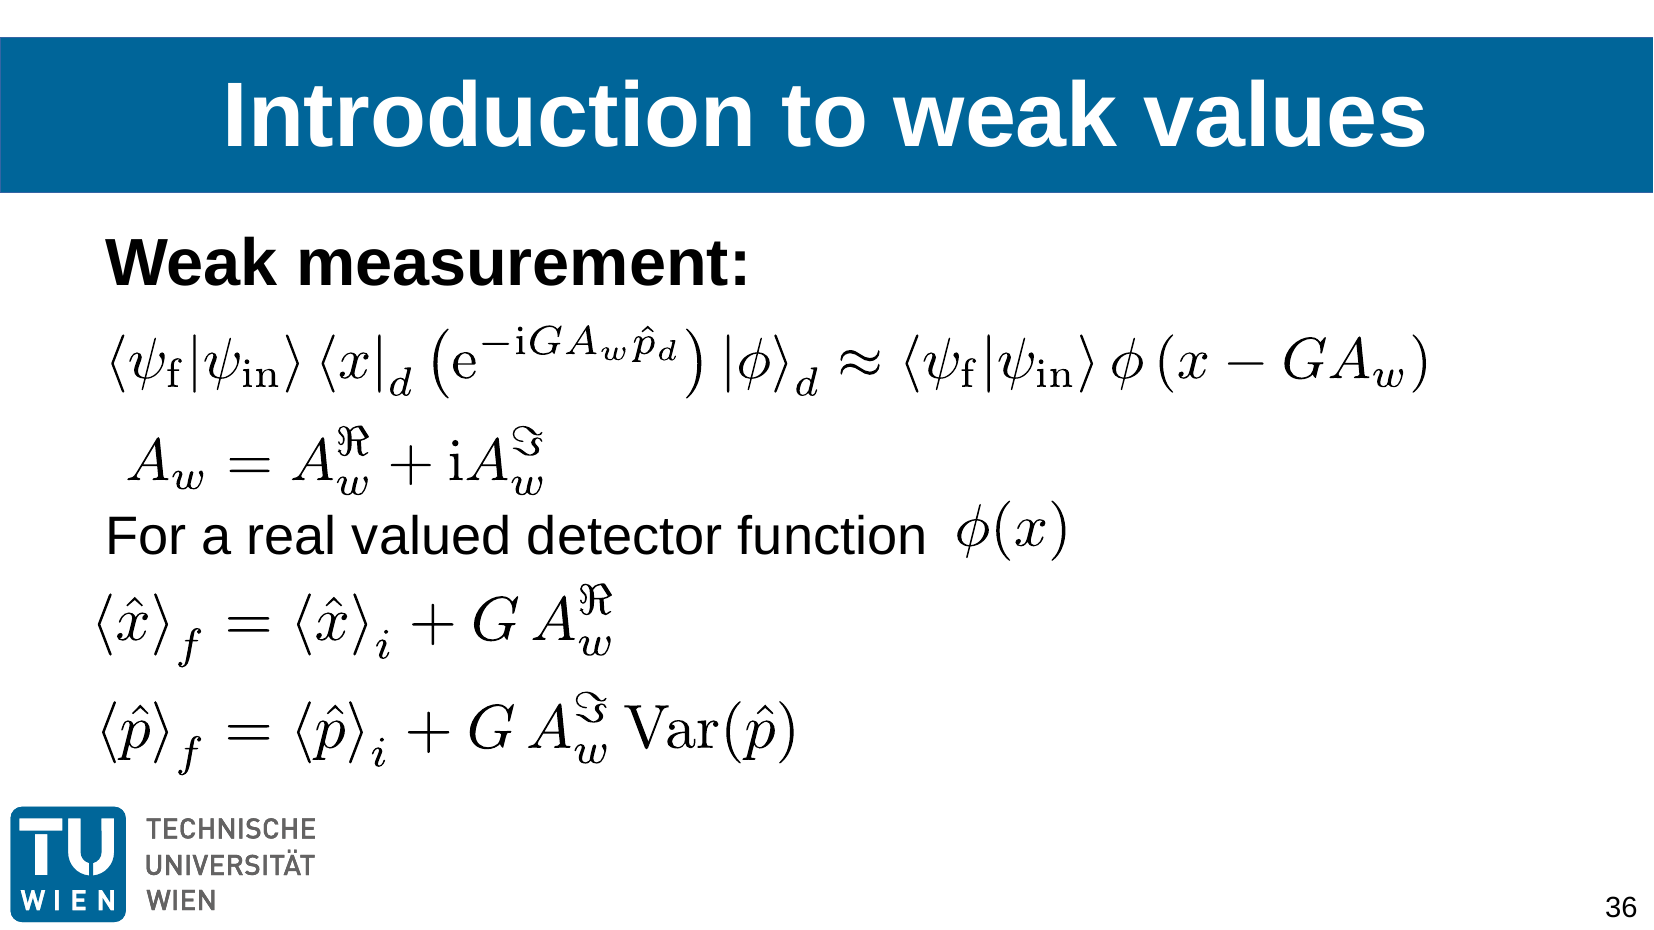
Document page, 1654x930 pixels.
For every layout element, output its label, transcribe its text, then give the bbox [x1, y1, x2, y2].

picture [950, 496, 1075, 572]
title Introduction to weak values [0, 37, 1653, 193]
picture [101, 314, 1440, 405]
picture [80, 576, 799, 783]
picture [111, 424, 562, 500]
list Weak measurement: For a real valued detector function [105, 225, 1593, 765]
